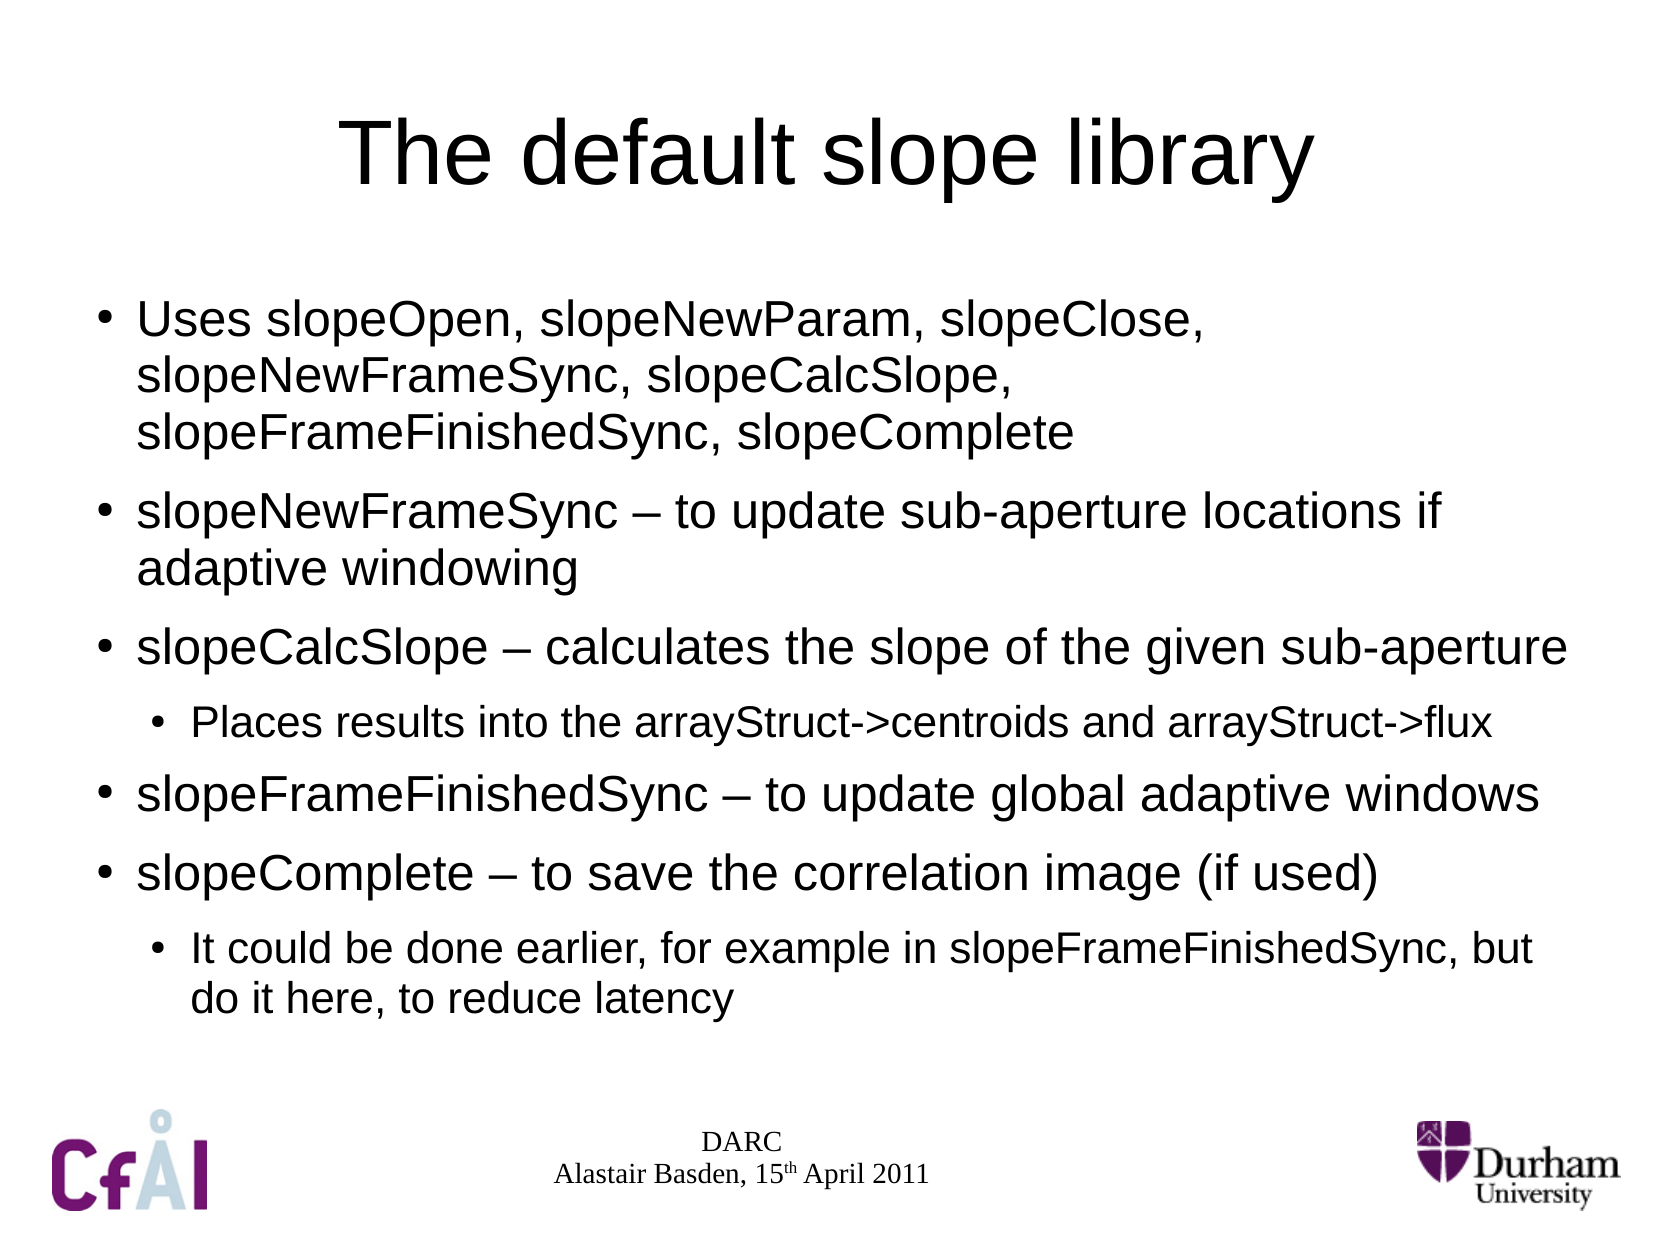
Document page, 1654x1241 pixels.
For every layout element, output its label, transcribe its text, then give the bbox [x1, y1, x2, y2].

list Uses slopeOpen, slopeNewParam, slopeClose, slopeNewFrameSync, slopeCalcSlope, slopeFrameFinishedSync, slopeComplete slopeNewFrameSync – to update sub-aperture locations if adaptive windowing slopeCalcSlope – calculates the slope of the given sub-aperture Places results into the arrayStruct->centroids and arrayStruct->flux slopeFrameFinishedSync – to update global adaptive windows slopeComplete – to save the correlation image (if used) It could be done earlier, for example in slopeFrameFinishedSync, but do it here, to reduce latency [82, 290, 1571, 1109]
picture [1417, 1121, 1621, 1211]
picture [52, 1109, 207, 1211]
title The default slope library [82, 56, 1571, 250]
